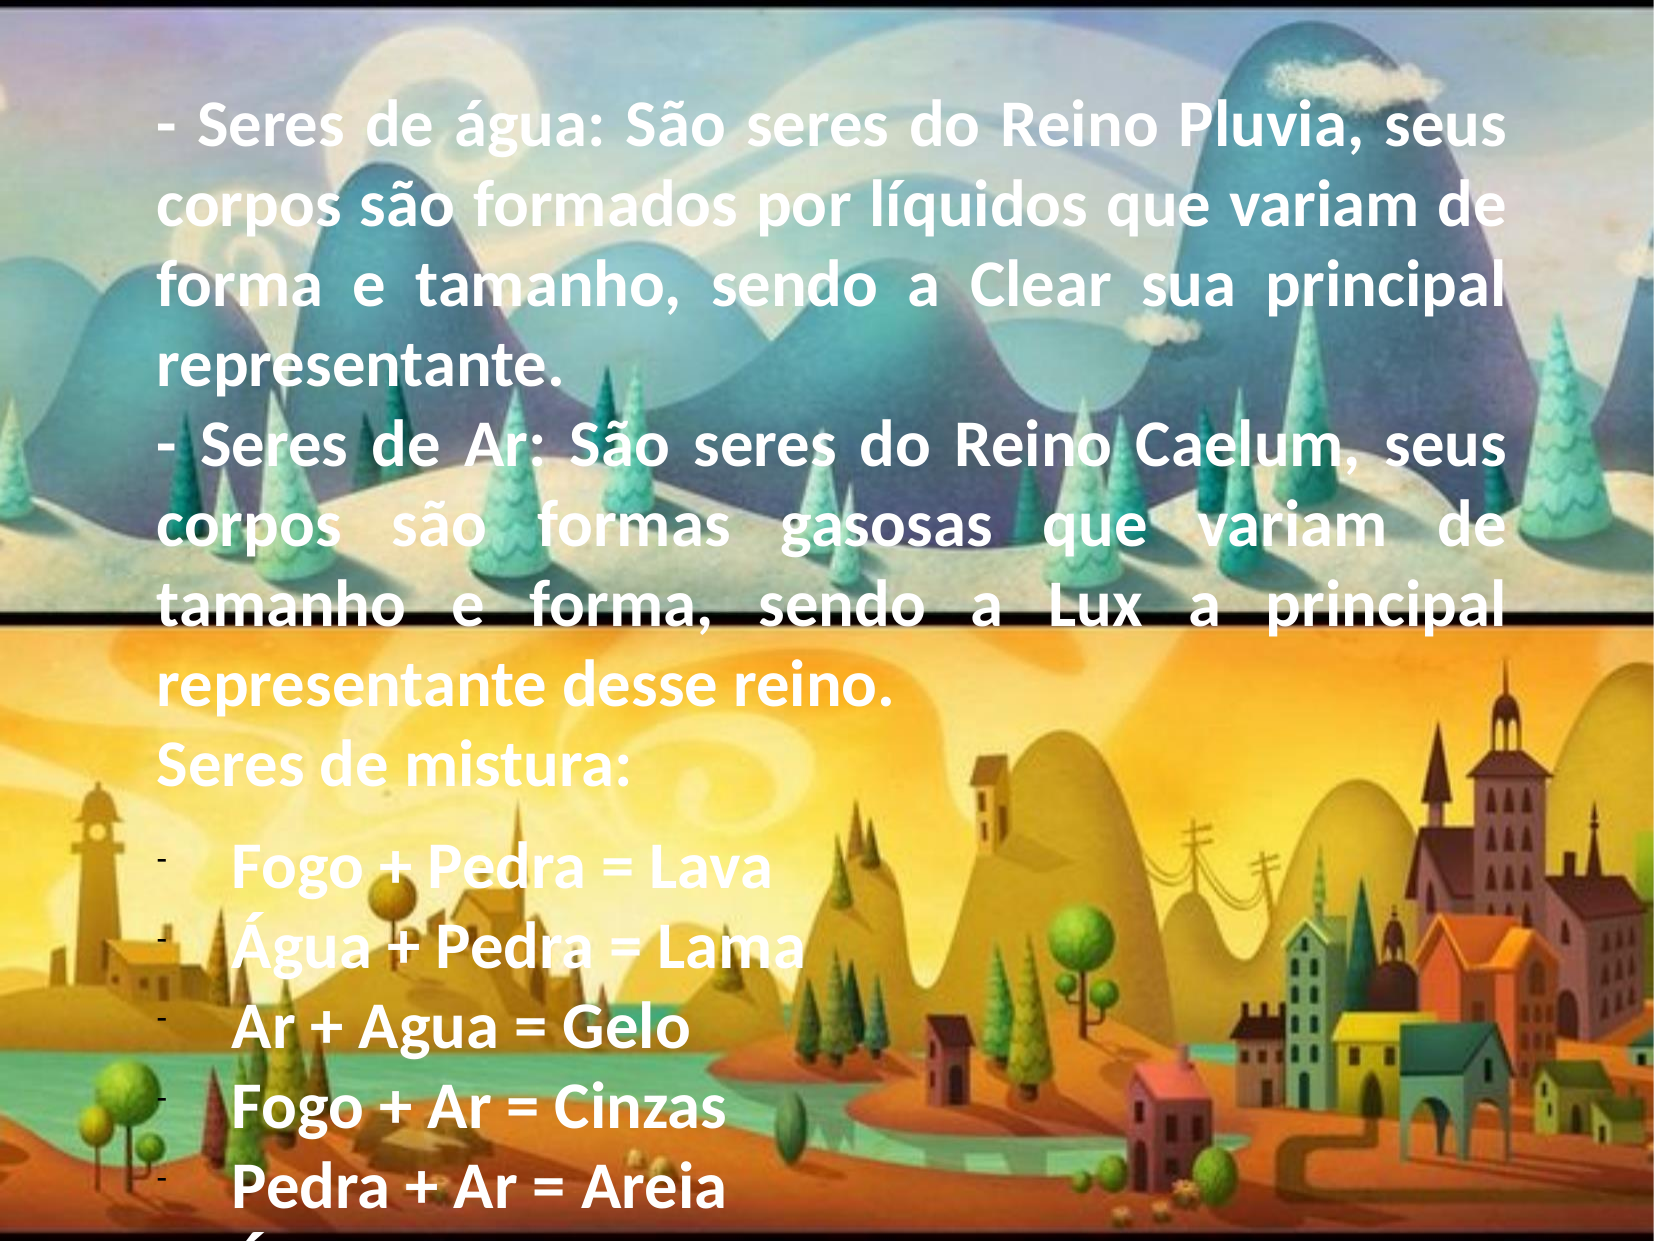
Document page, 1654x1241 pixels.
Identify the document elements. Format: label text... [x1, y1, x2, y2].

text_box Fogo + Pedra = Lava Água + Pedra = Lama Ar + Agua = Gelo Fogo + Ar = Cinzas Pedra + Ar = Areia Água + Fogo = Vapor. [141, 807, 1501, 1241]
text_box - Seres de água: São seres do Reino Pluvia, seus corpos são formados por líquidos que variam de forma e tamanho, sendo a Clear sua principal representante. - Seres de Ar: São seres do Reino Caelum, seus corpos são formas gasosas que variam de tamanho e forma, sendo a Lux a principal representante desse reino. Seres de mistura: [141, 64, 1524, 808]
picture [0, 0, 1654, 1241]
